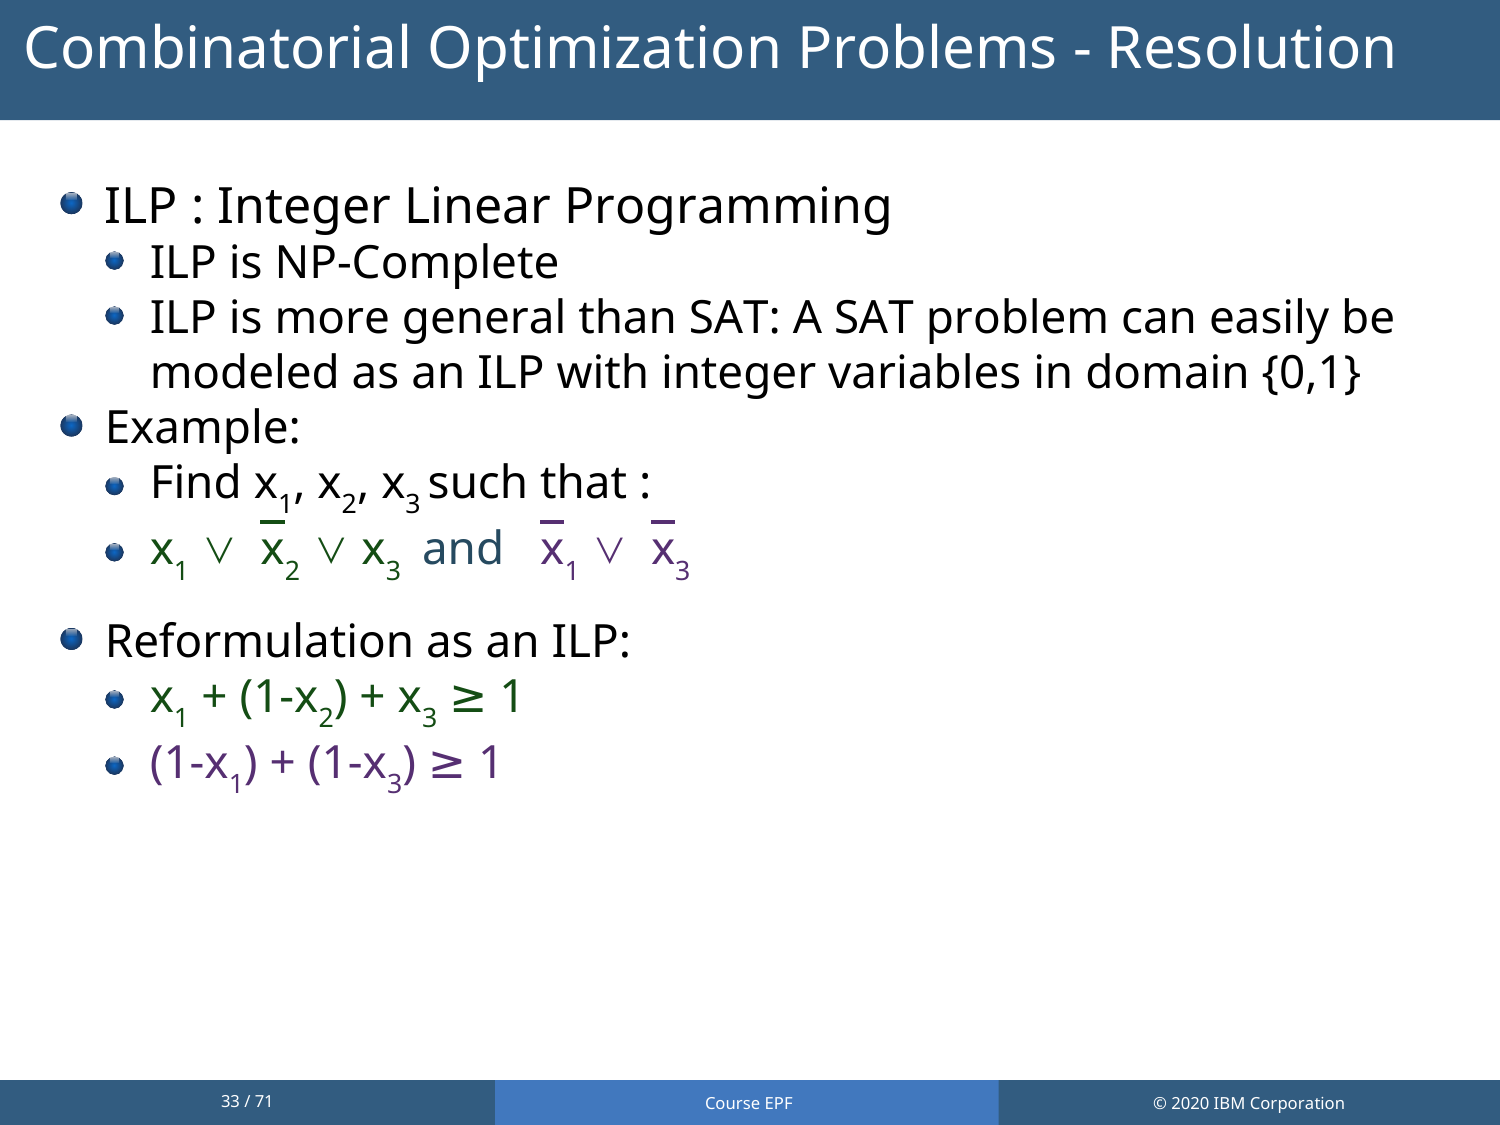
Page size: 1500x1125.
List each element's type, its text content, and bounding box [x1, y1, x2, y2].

list ILP : Integer Linear Programming ILP is NP-Complete ILP is more general than SAT: A SAT problem can easily be modeled as an ILP with integer variables in domain {0,1} Example: Find x1, x2, x3 such that : x1 ∨ x2 ∨ x3 and x1 ∨ x3 Reformulation as an ILP: x1 + (1-x2) + x3 ≥ 1 (1-x1) + (1-x3) ≥ 1 [45, 165, 1441, 1036]
title Combinatorial Optimization Problems - Resolution [0, 0, 1500, 121]
